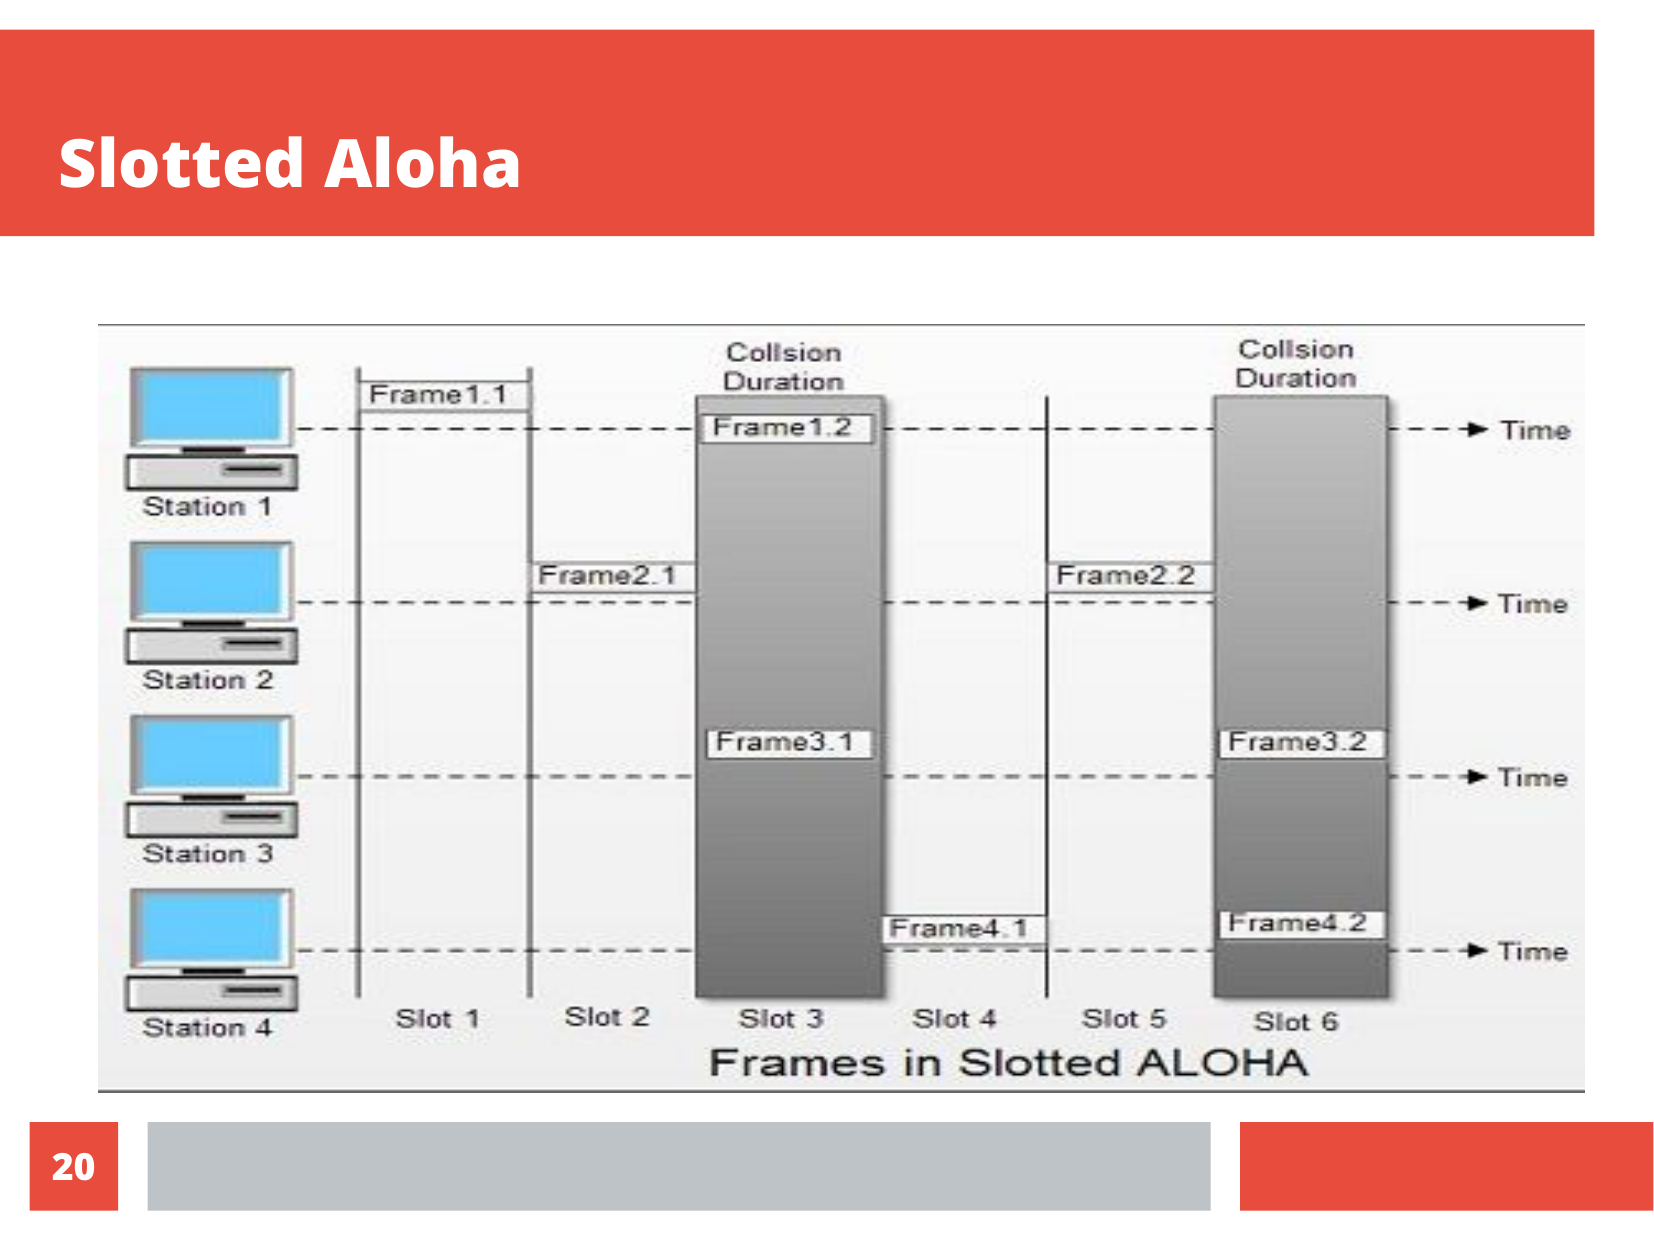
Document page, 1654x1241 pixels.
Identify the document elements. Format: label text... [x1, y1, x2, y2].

picture [98, 324, 1585, 1093]
title Slotted Aloha [59, 59, 1595, 207]
